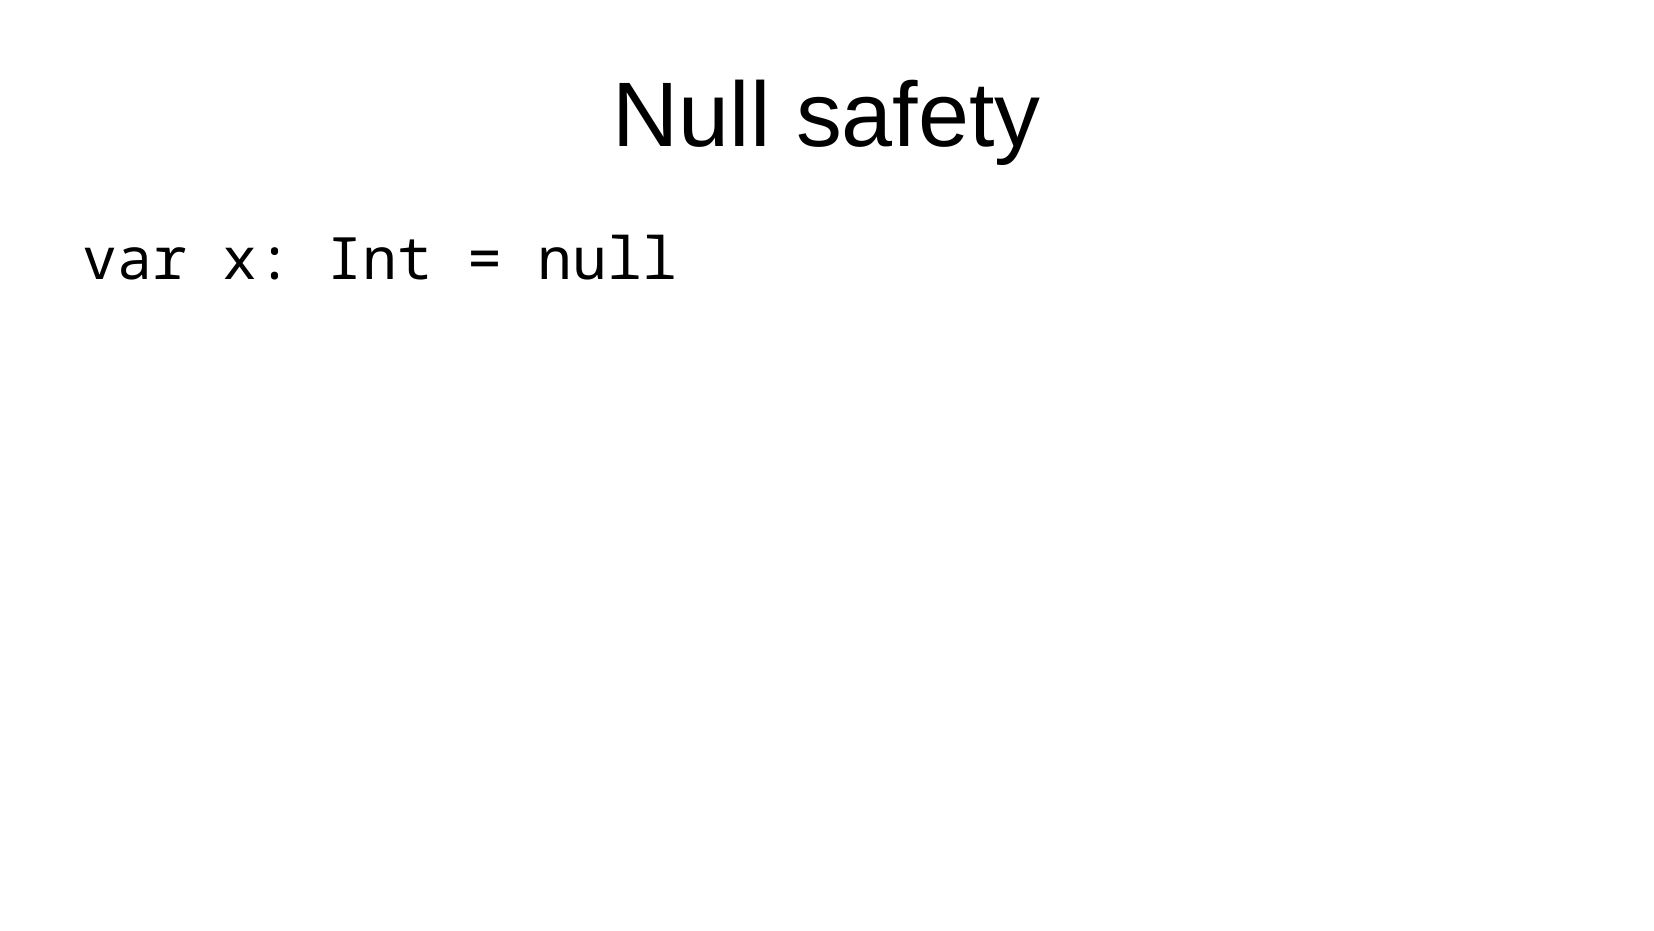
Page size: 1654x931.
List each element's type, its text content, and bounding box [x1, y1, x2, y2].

title Null safety [82, 37, 1571, 193]
list var x: Int = null [82, 217, 1571, 758]
